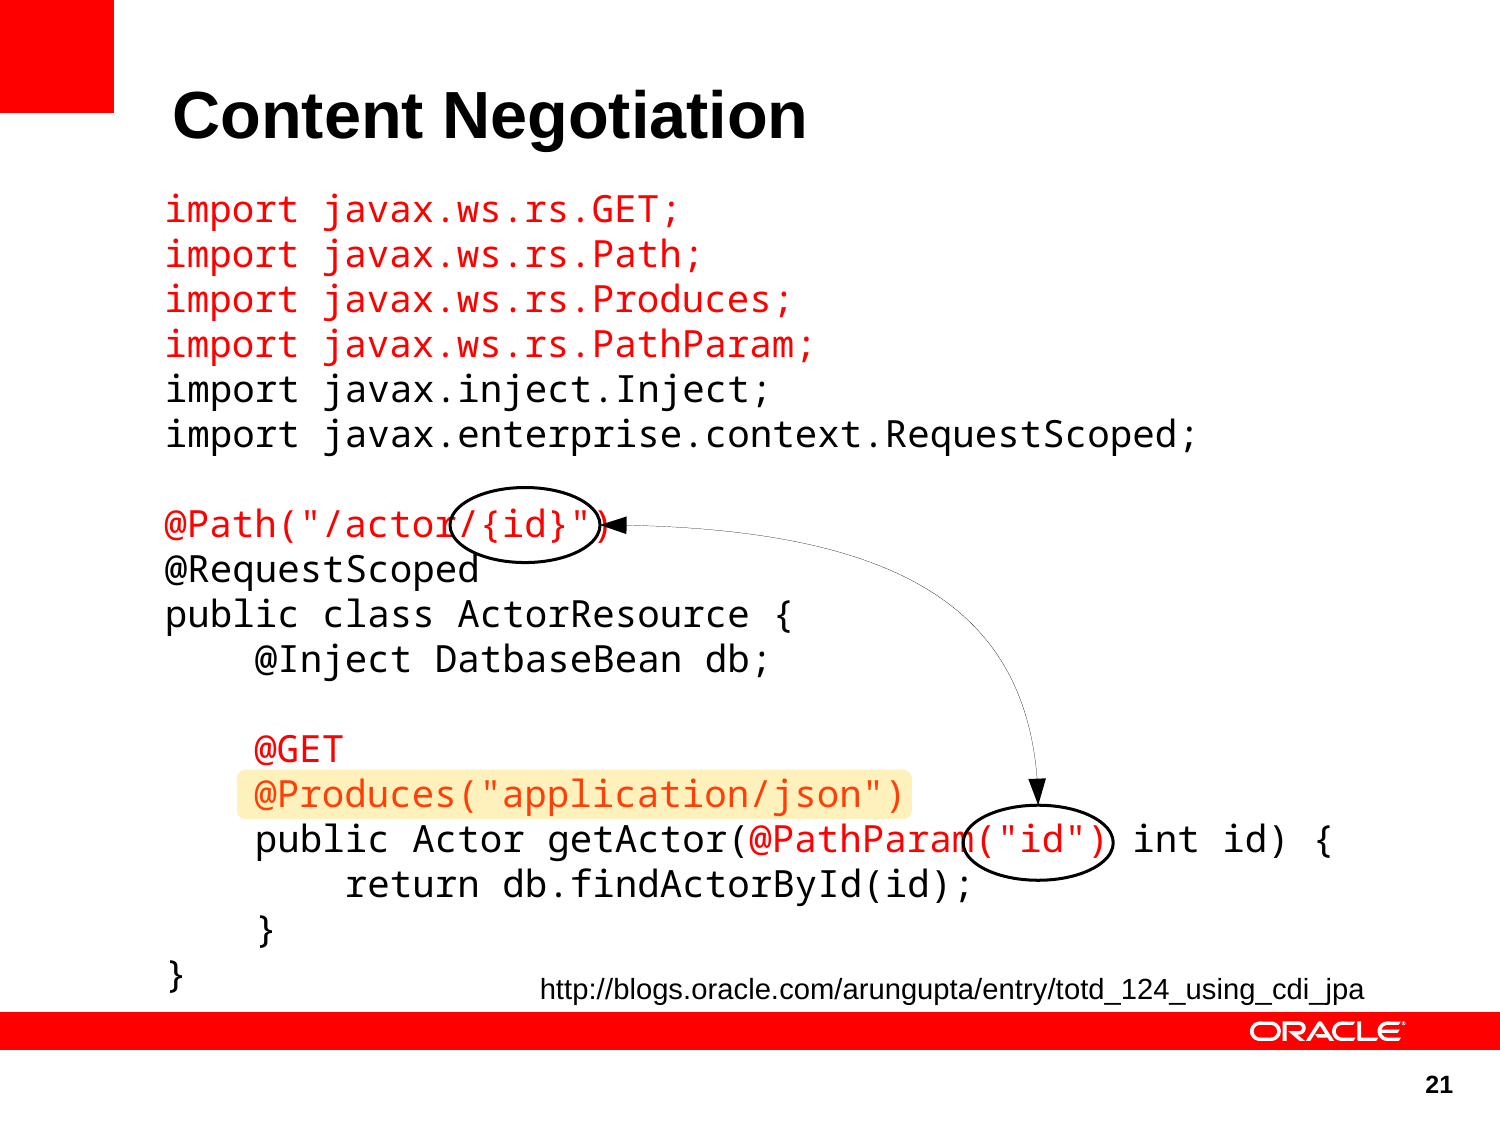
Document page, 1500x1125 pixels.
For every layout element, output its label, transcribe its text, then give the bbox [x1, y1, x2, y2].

picture [1254, 1027, 1277, 1037]
title Content Negotiation [157, 37, 1402, 177]
text_box import javax.inject.Inject; import javax.enterprise.context.RequestScoped; @RequestScoped public class ActorResource { @Inject DatbaseBean db; public Actor getActor( int id) { return db.findActorById(id); } } [150, 177, 1463, 1003]
text_box http://blogs.oracle.com/arungupta/entry/totd_124_using_cdi_jpa [525, 963, 1427, 1027]
text_box import javax.ws.rs.GET; import javax.ws.rs.Path; import javax.ws.rs.Produces; import javax.ws.rs.PathParam; @Path("/actor/{id}") @GET @Produces("application/json") @PathParam("id") [452, 490, 598, 561]
picture [1300, 1027, 1314, 1040]
text_box import javax.ws.rs.GET; import javax.ws.rs.Path; import javax.ws.rs.Produces; import javax.ws.rs.PathParam; @Path("/actor/{id}") @GET @Produces("application/json") @PathParam("id") [965, 807, 1111, 868]
picture [1362, 1027, 1378, 1037]
text_box import javax.ws.rs.GET; import javax.ws.rs.Path; import javax.ws.rs.Produces; import javax.ws.rs.PathParam; @Path("/actor/{id}") @GET @Produces("application/json") @PathParam("id") [149, 177, 1313, 868]
picture [1316, 1028, 1324, 1034]
text_box [236, 769, 912, 820]
picture [0, 1012, 1500, 1050]
picture [0, 0, 114, 113]
